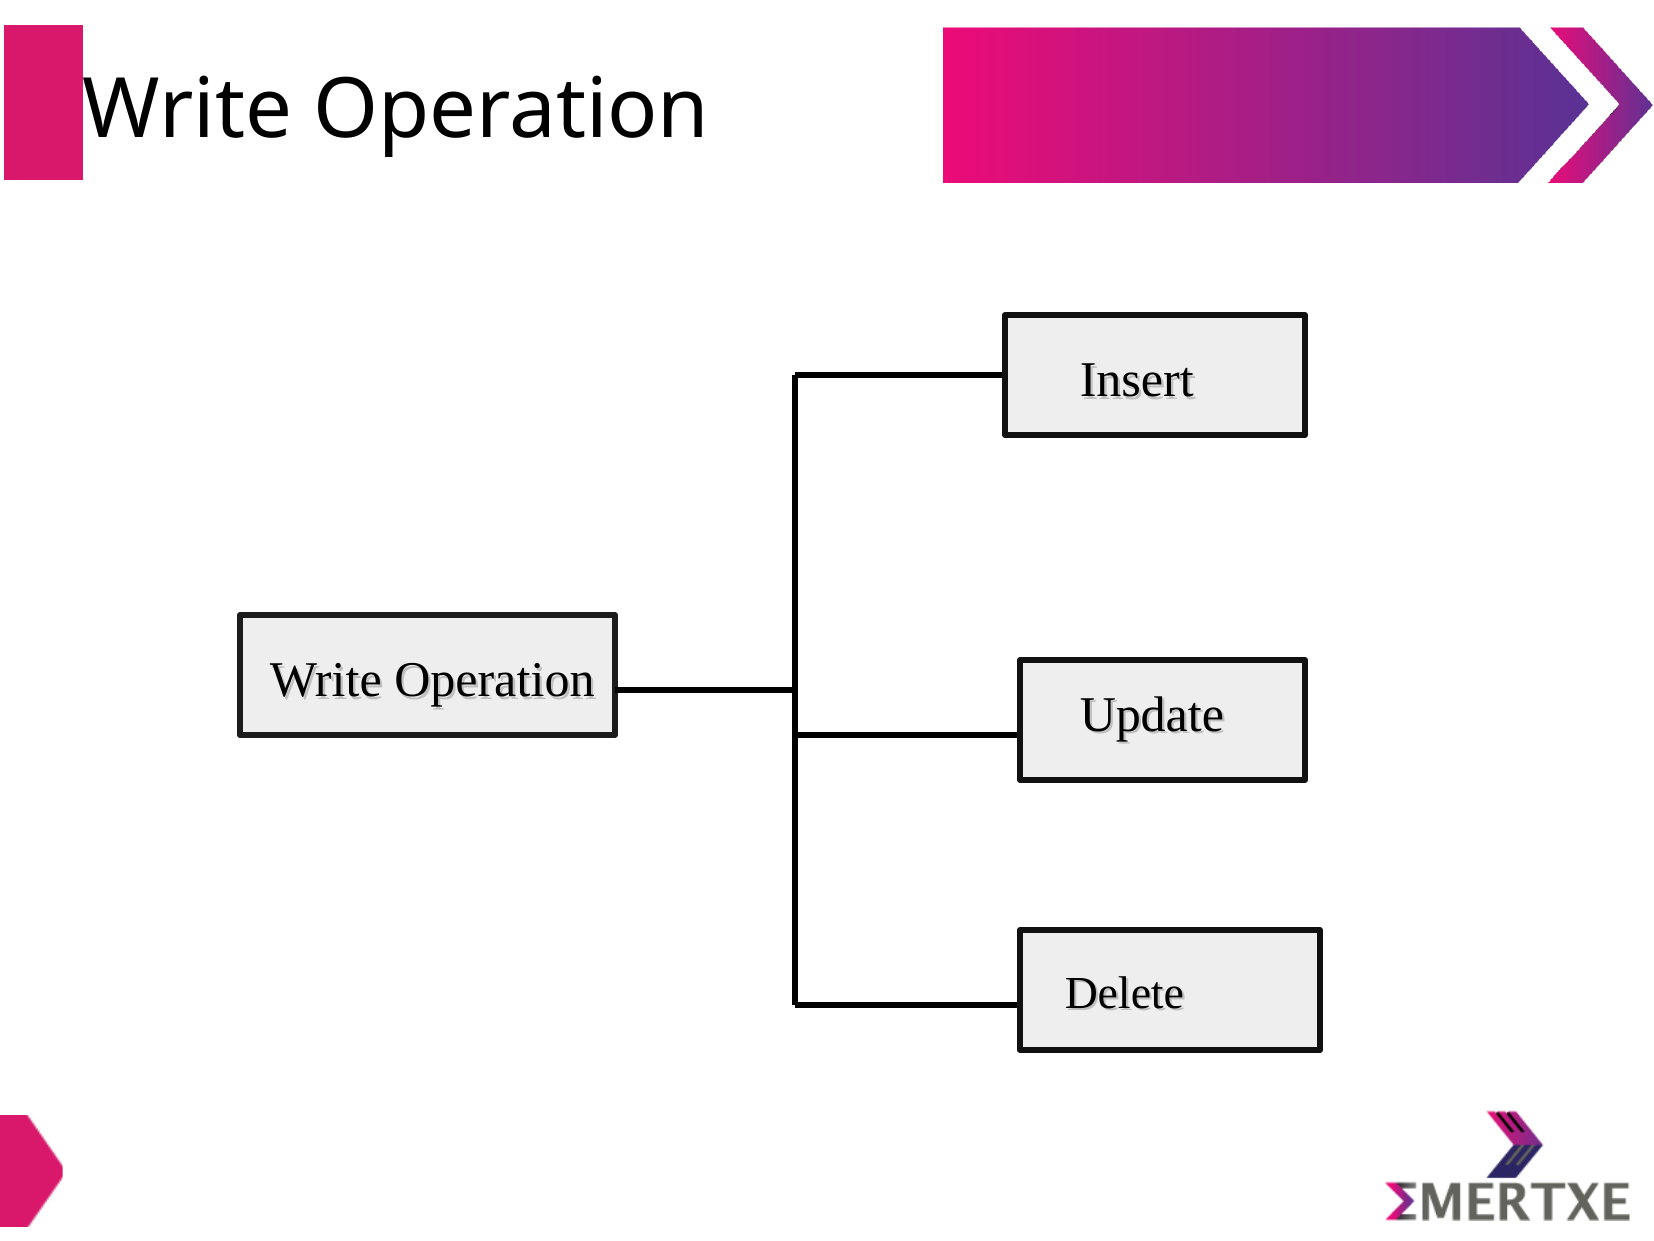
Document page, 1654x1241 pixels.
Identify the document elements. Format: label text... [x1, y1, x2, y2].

text_box Write Operation [255, 645, 661, 727]
text_box [1020, 930, 1321, 1051]
picture [1571, 27, 1653, 183]
text_box Insert [1065, 345, 1321, 416]
text_box [240, 615, 616, 736]
title Write Operation [82, 2, 1571, 210]
text_box Update [1065, 679, 1336, 751]
picture [1385, 1107, 1631, 1221]
text_box [1005, 315, 1306, 436]
text_box [1020, 660, 1306, 781]
text_box Delete [1050, 960, 1366, 1026]
